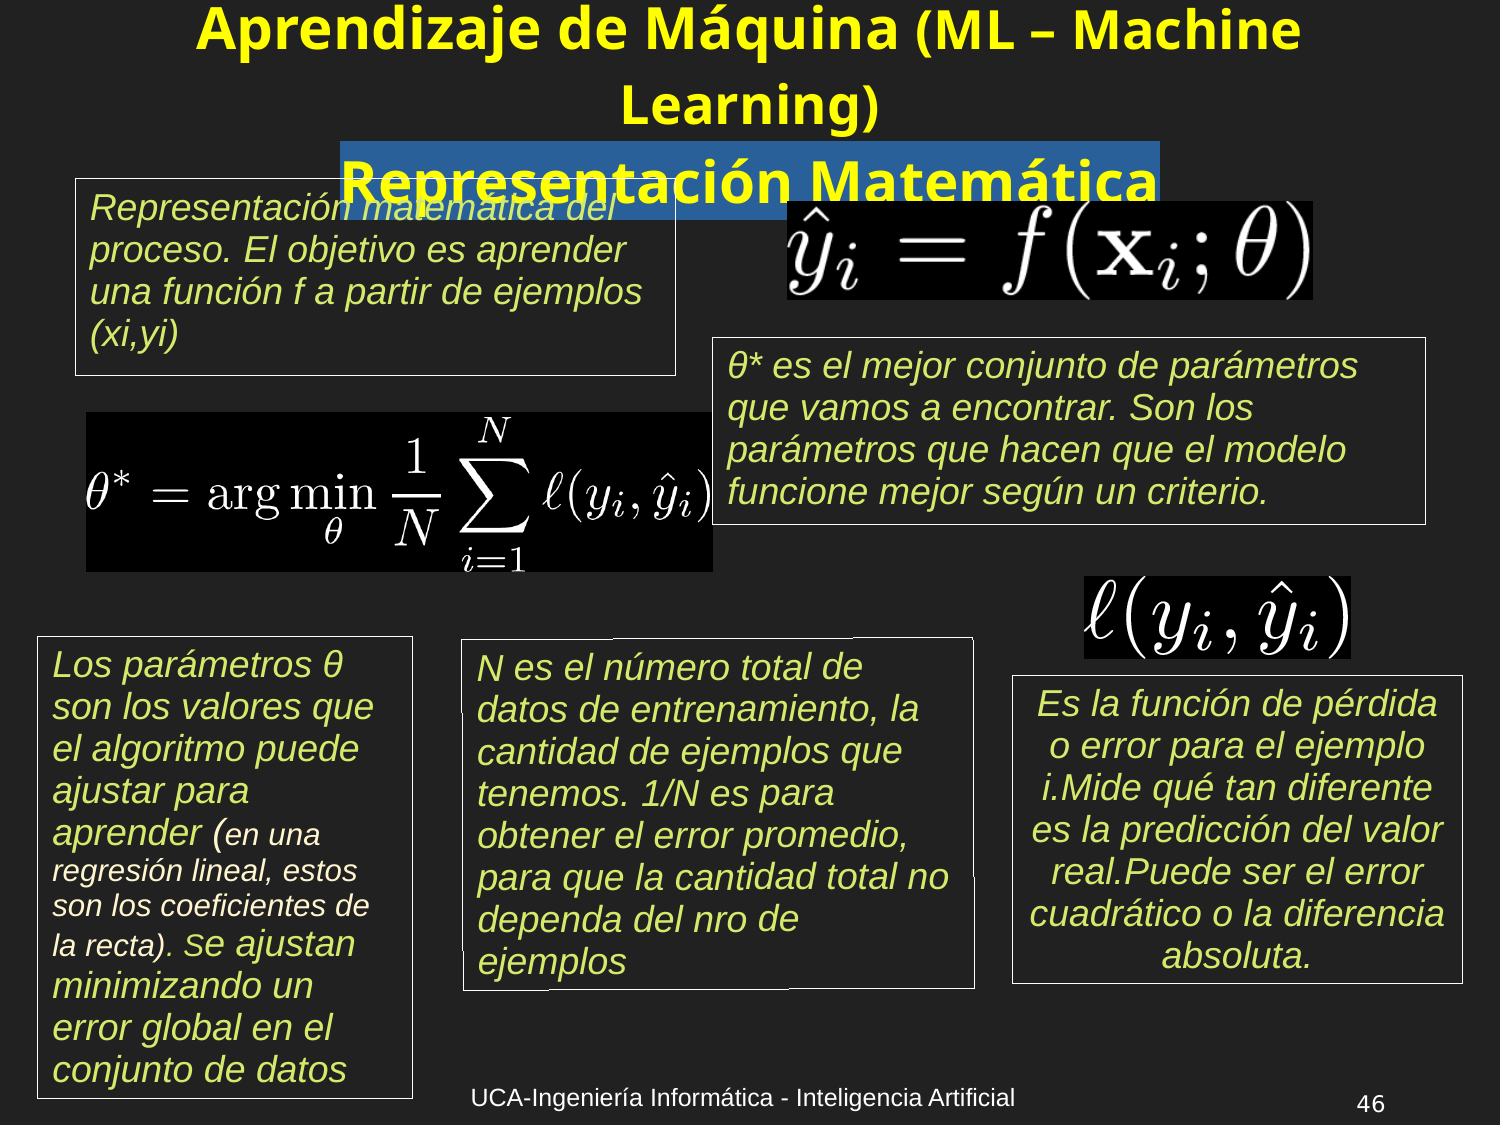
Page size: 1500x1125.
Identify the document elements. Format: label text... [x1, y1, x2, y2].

text_box Es la función de pérdida o error para el ejemplo i.Mide qué tan diferente es la predicción del valor real.Puede ser el error cuadrático o la diferencia absoluta. [1012, 675, 1463, 984]
picture [1084, 576, 1351, 660]
text_box N es el número total de datos de entrenamiento, la cantidad de ejemplos que tenemos. 1/N es para obtener el error promedio, para que la cantidad total no dependa del nro de ejemplos [461, 637, 975, 991]
picture [86, 412, 713, 572]
text_box θ* es el mejor conjunto de parámetros que vamos a encontrar. Son los parámetros que hacen que el modelo funcione mejor según un criterio. [712, 337, 1426, 525]
text_box Representación matemática del proceso. El objetivo es aprender una función f a partir de ejemplos (xi,yi) [75, 178, 676, 376]
picture [787, 201, 1313, 300]
title Aprendizaje de Máquina (ML – Machine Learning) Representación Matemática [75, 45, 1425, 162]
text_box Los parámetros θ son los valores que el algoritmo puede ajustar para aprender (en una regresión lineal, estos son los coeficientes de la recta). Se ajustan minimizando un error global en el conjunto de datos [37, 636, 413, 1099]
text_box [75, 232, 1426, 1051]
